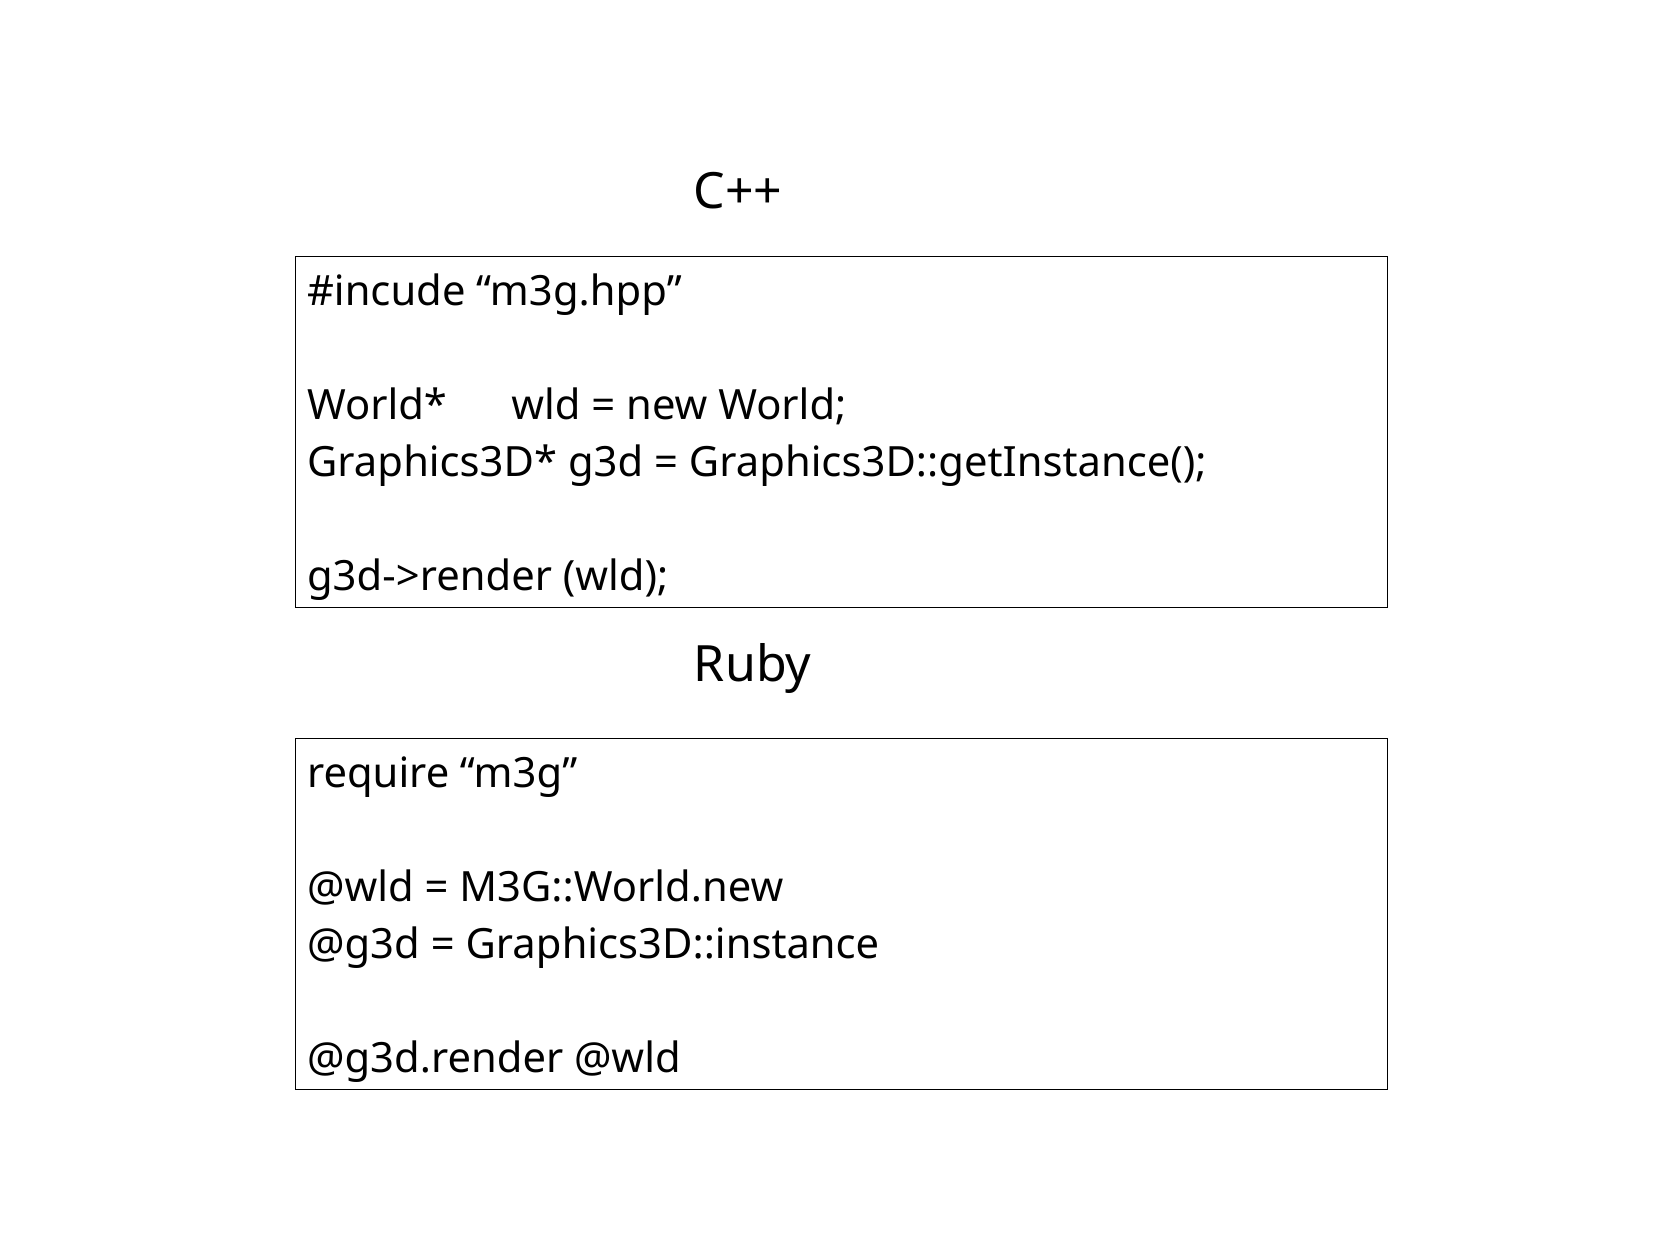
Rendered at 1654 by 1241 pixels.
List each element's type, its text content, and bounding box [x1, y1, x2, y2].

text_box Ruby [679, 620, 916, 709]
text_box require “m3g” @wld = M3G::World.new @g3d = Graphics3D::instance @g3d.render @wld [295, 738, 1388, 1018]
text_box #incude “m3g.hpp” World* wld = new World; Graphics3D* g3d = Graphics3D::getInstance(); g3d->render (wld); [295, 256, 1388, 536]
text_box C++ [679, 147, 916, 217]
